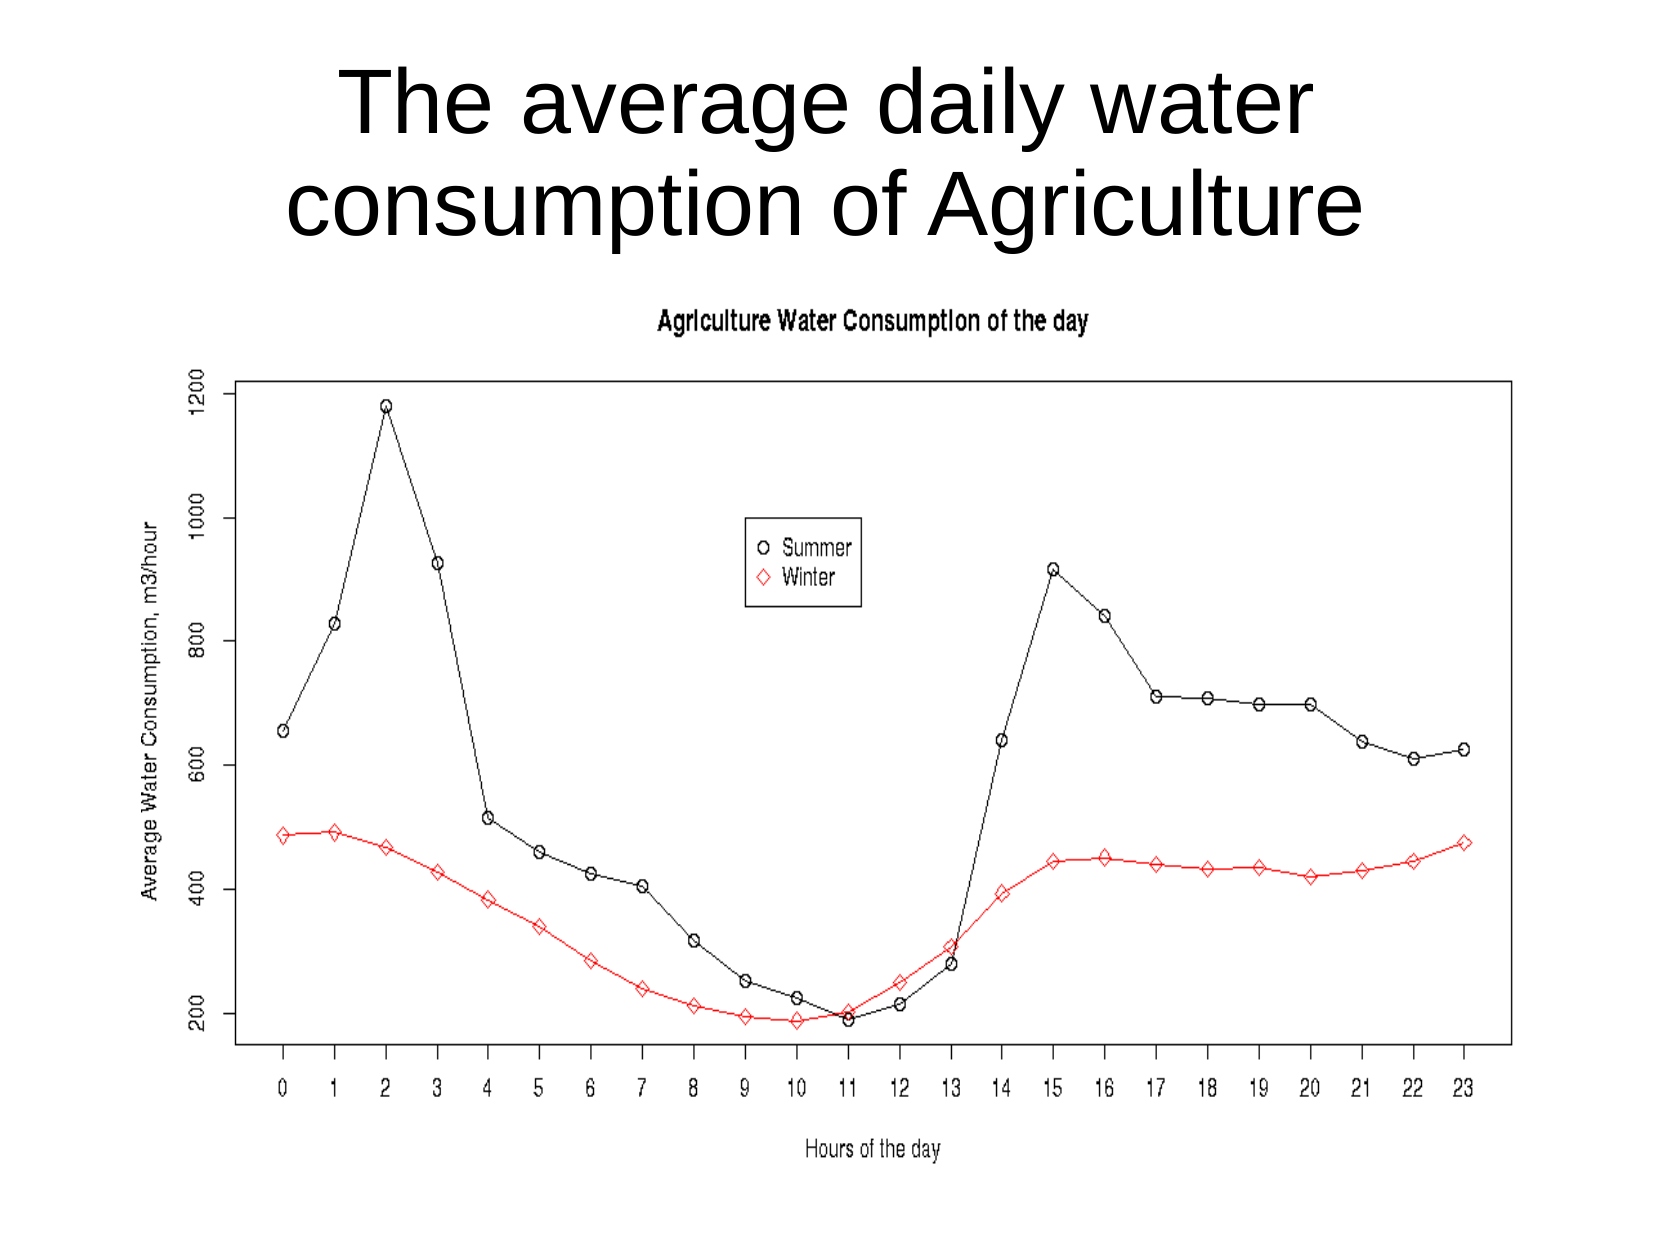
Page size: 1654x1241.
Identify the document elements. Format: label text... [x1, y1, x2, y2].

title The average daily water consumption of Agriculture [82, 49, 1571, 257]
picture [141, 283, 1524, 1170]
